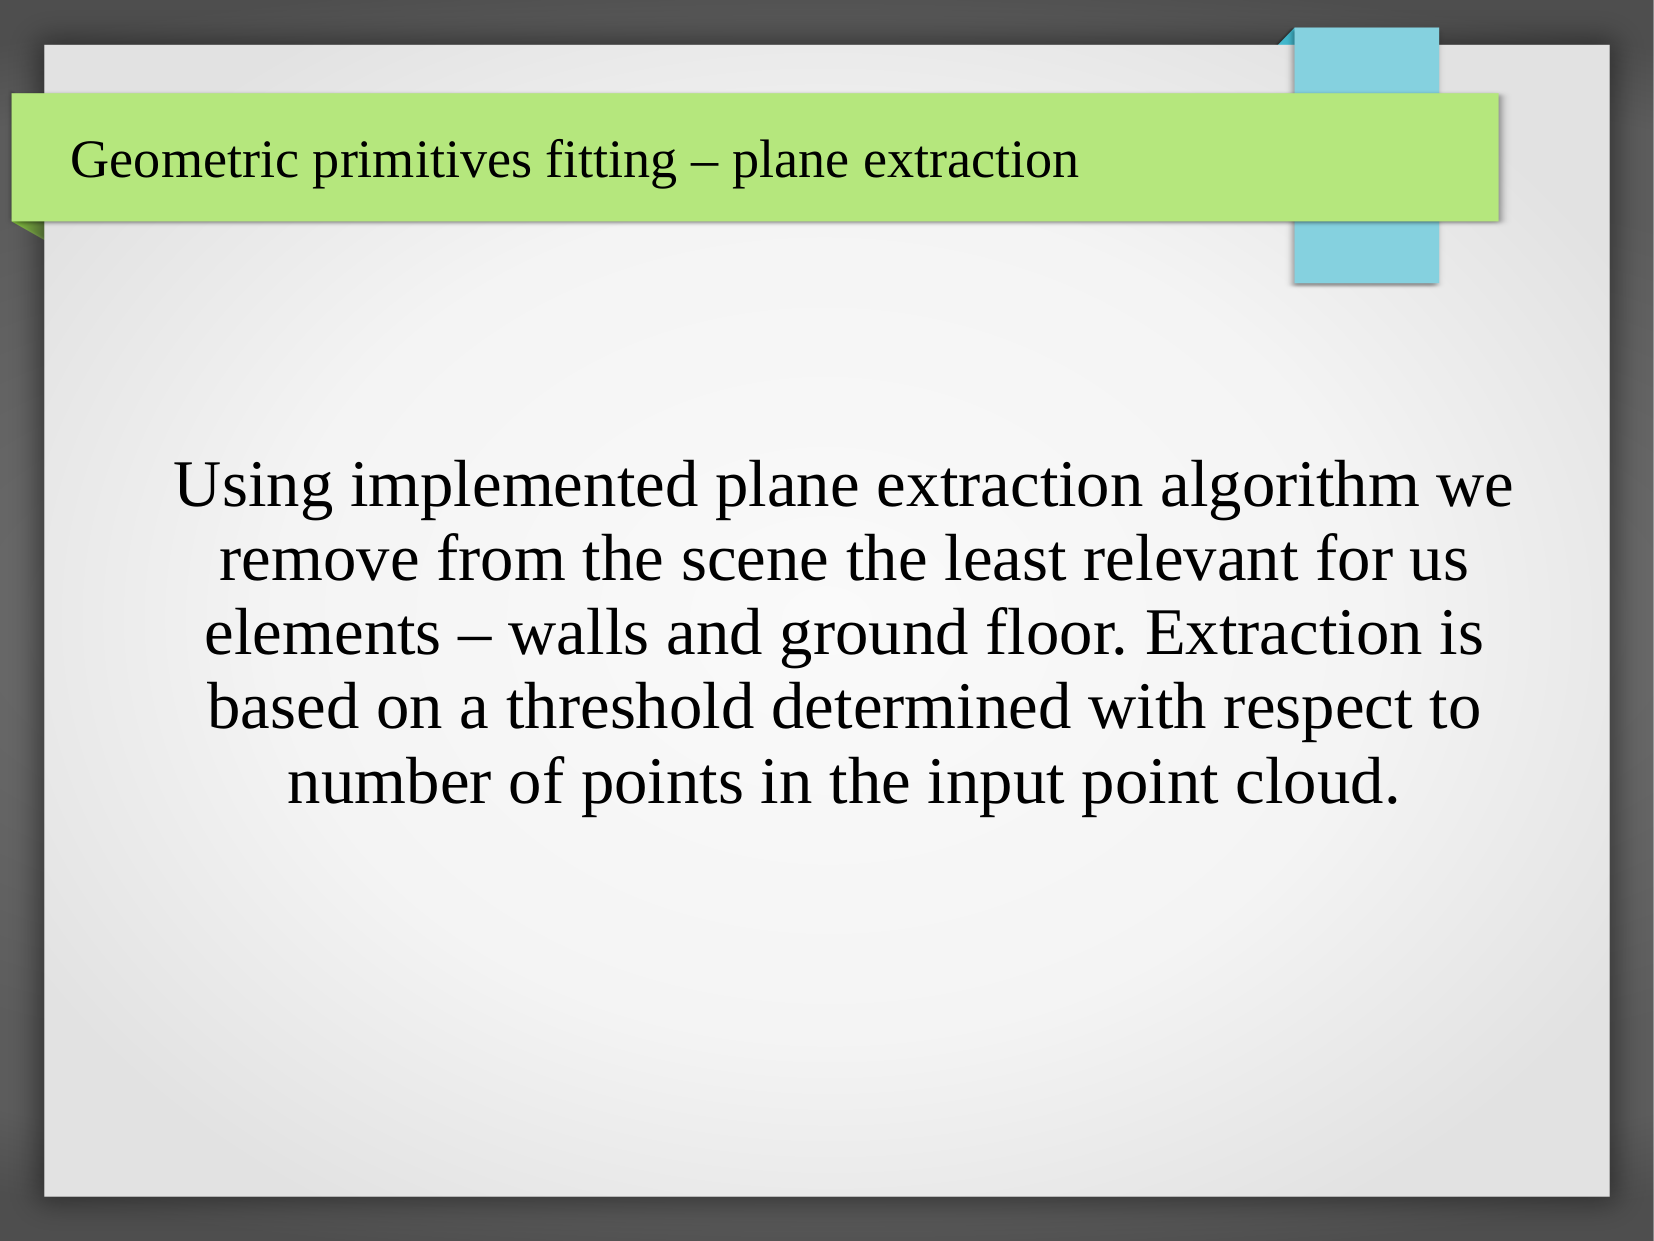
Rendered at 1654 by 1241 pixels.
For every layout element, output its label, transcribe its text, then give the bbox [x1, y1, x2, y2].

list Using implemented plane extraction algorithm we remove from the scene the least relevant for us elements – walls and ground floor. Extraction is based on a threshold determined with respect to number of points in the input point cloud. [82, 343, 1538, 1063]
picture [0, 0, 1654, 1241]
title Geometric primitives fitting – plane extraction [70, 106, 1229, 213]
